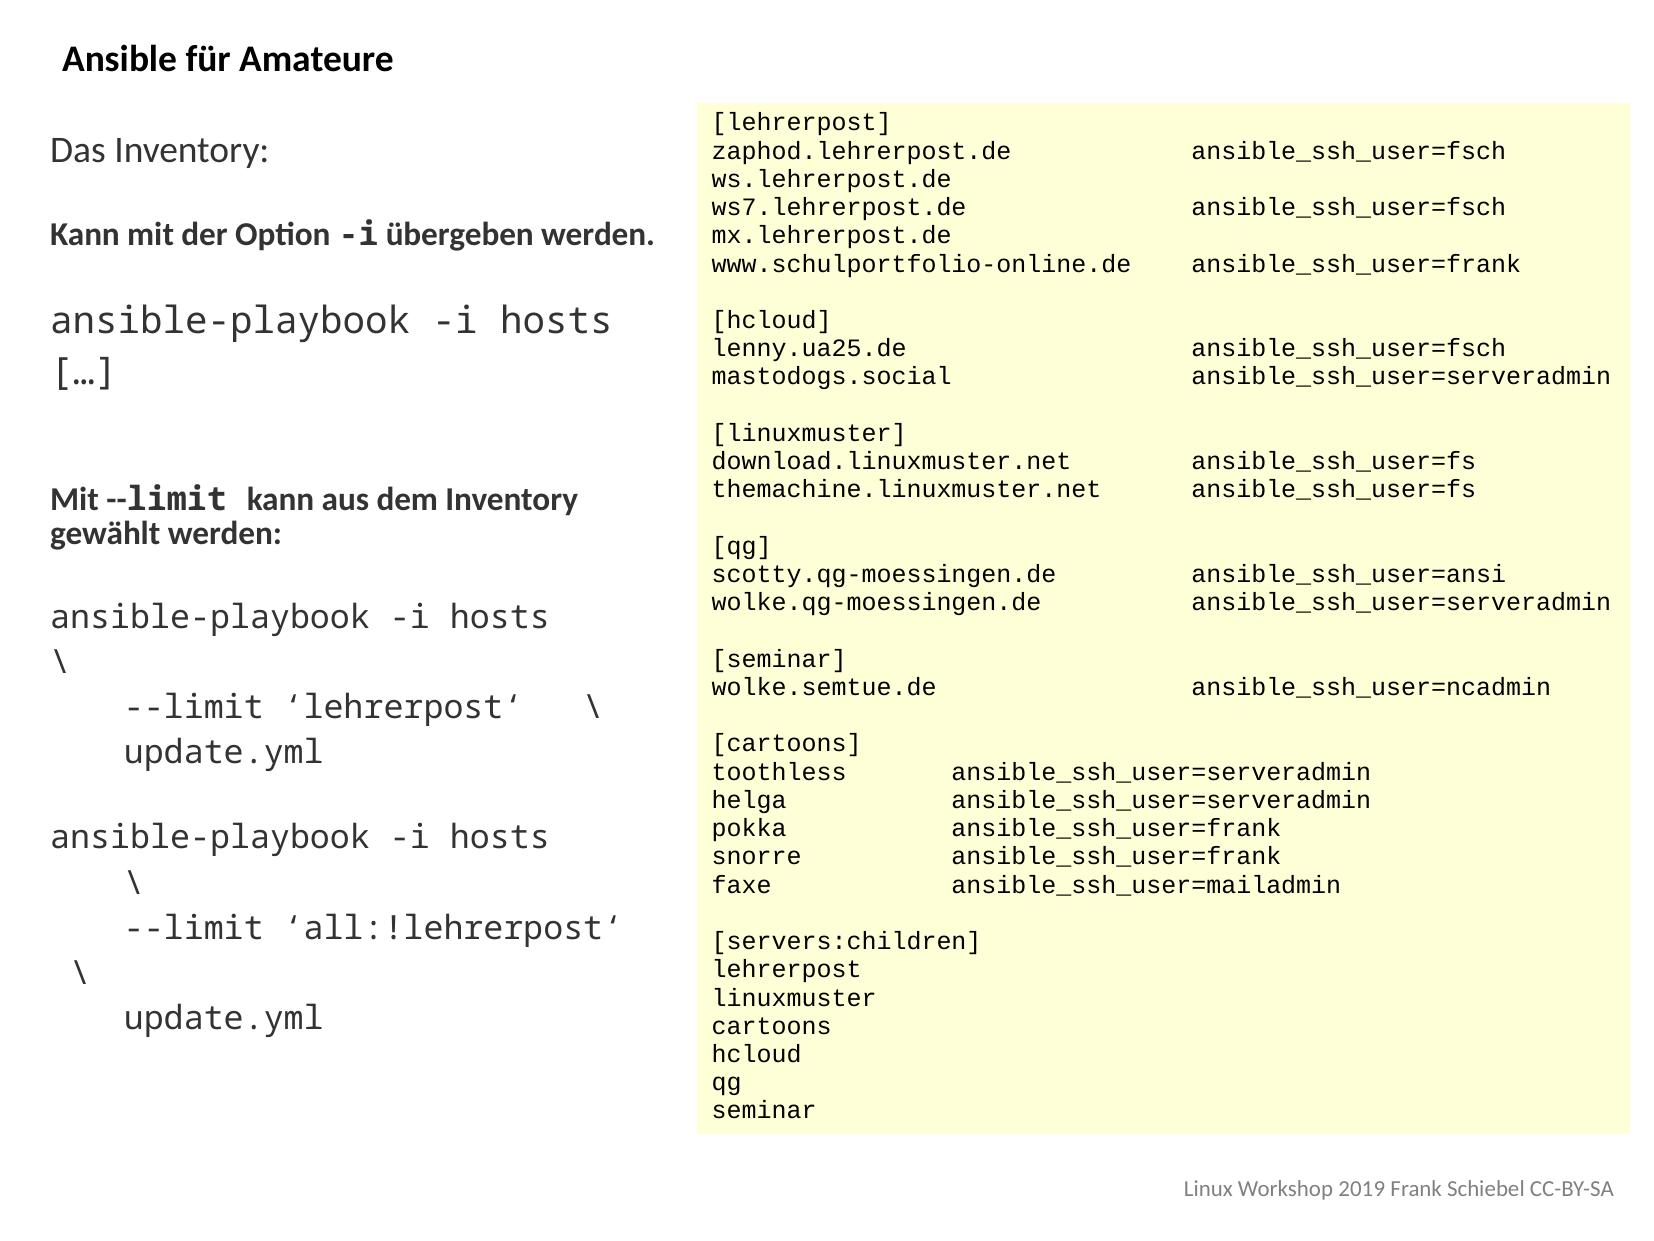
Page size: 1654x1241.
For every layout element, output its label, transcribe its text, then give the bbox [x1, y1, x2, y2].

text_box Das Inventory: Kann mit der Option -i übergeben werden. ansible-playbook -i hosts […] Mit --limit kann aus dem Inventory gewählt werden: ansible-playbook -i hosts \ --limit ‘lehrerpost‘ \ update.yml ansible-playbook -i hosts \ --limit ‘all:!lehrerpost‘ \ update.yml [35, 127, 674, 766]
text_box [lehrerpost] zaphod.lehrerpost.de ansible_ssh_user=fsch ws.lehrerpost.de ws7.lehrerpost.de ansible_ssh_user=fsch mx.lehrerpost.de www.schulportfolio-online.de ansible_ssh_user=frank [hcloud] lenny.ua25.de ansible_ssh_user=fsch mastodogs.social ansible_ssh_user=serveradmin [linuxmuster] download.linuxmuster.net ansible_ssh_user=fs themachine.linuxmuster.net ansible_ssh_user=fs [qg] scotty.qg-moessingen.de ansible_ssh_user=ansi wolke.qg-moessingen.de ansible_ssh_user=serveradmin [seminar] wolke.semtue.de ansible_ssh_user=ncadmin [cartoons] toothless ansible_ssh_user=serveradmin helga ansible_ssh_user=serveradmin pokka ansible_ssh_user=frank snorre ansible_ssh_user=frank faxe ansible_ssh_user=mailadmin [servers:children] lehrerpost linuxmuster cartoons hcloud qg seminar [696, 102, 1630, 1134]
text_box Ansible für Amateure [47, 35, 410, 88]
